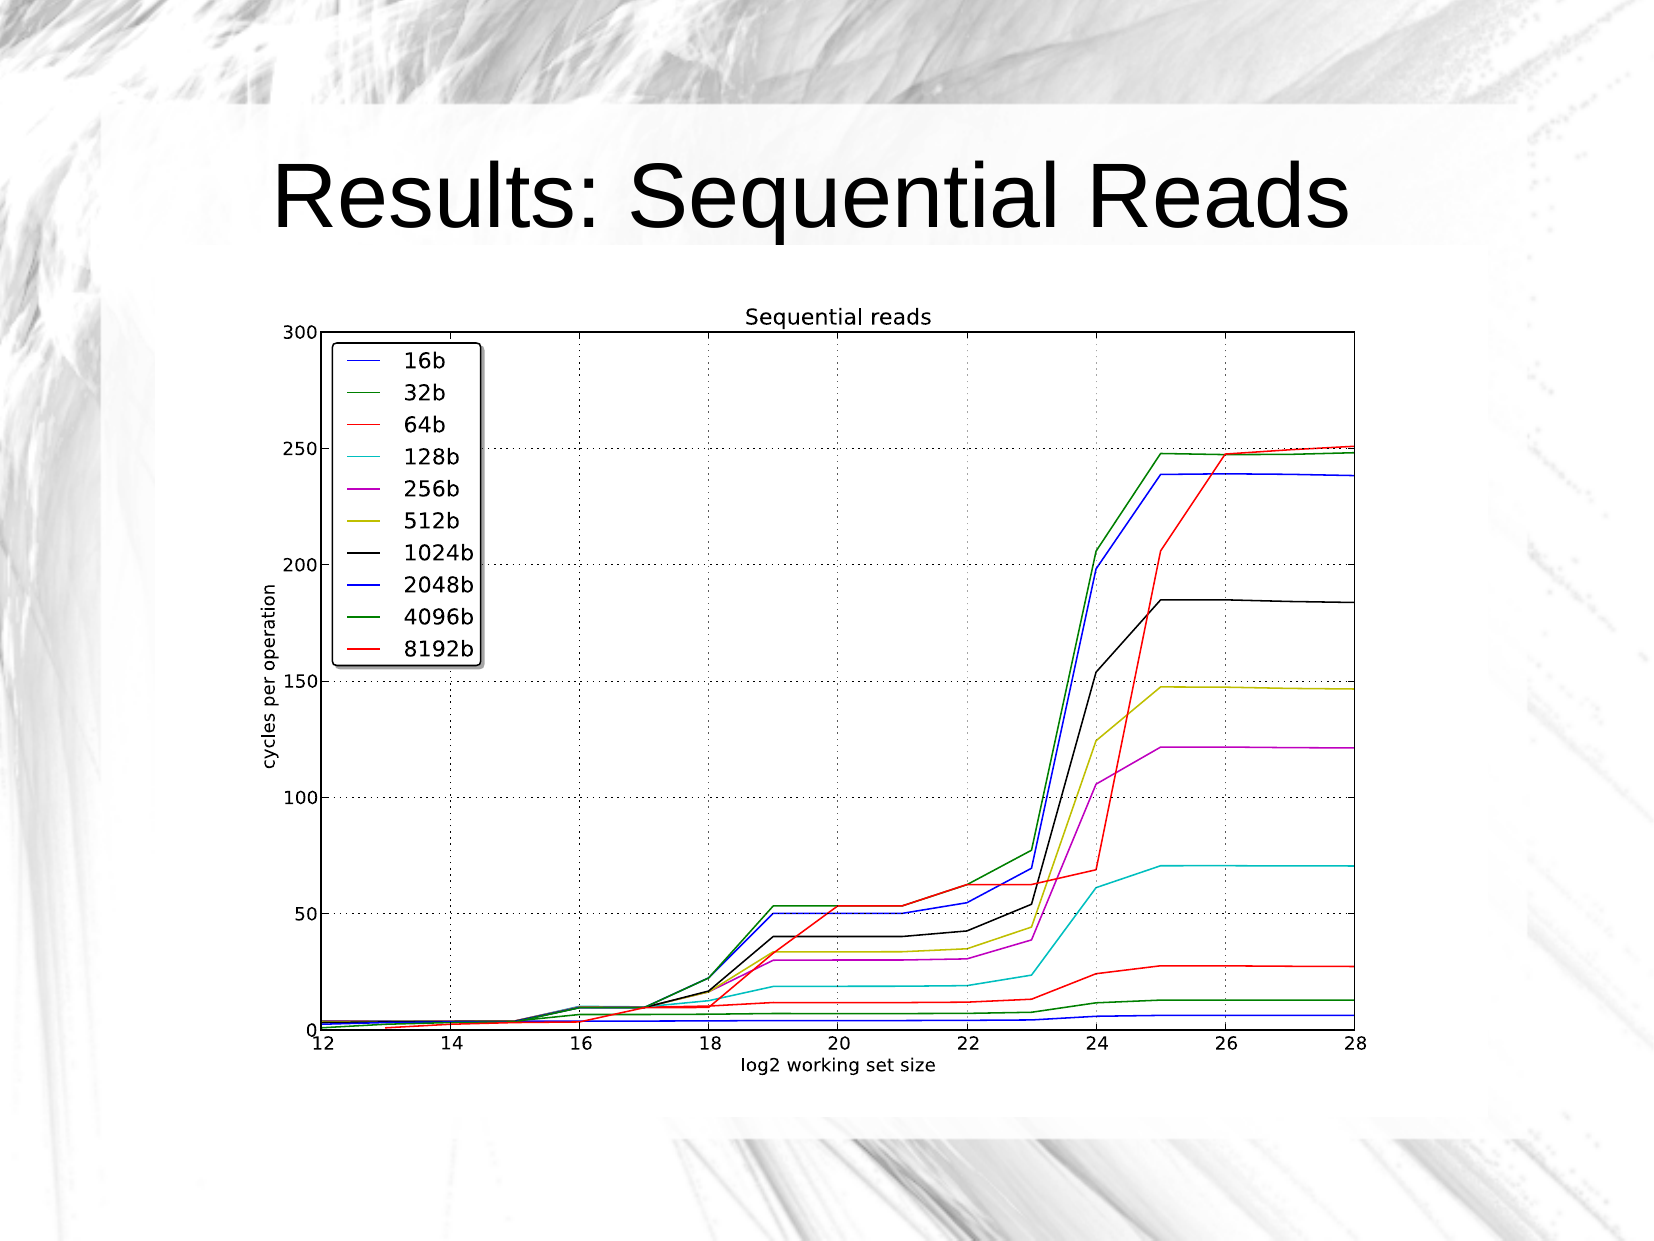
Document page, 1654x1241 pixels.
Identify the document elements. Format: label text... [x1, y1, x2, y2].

title Results: Sequential Reads [118, 112, 1506, 281]
picture [0, 0, 1654, 1241]
